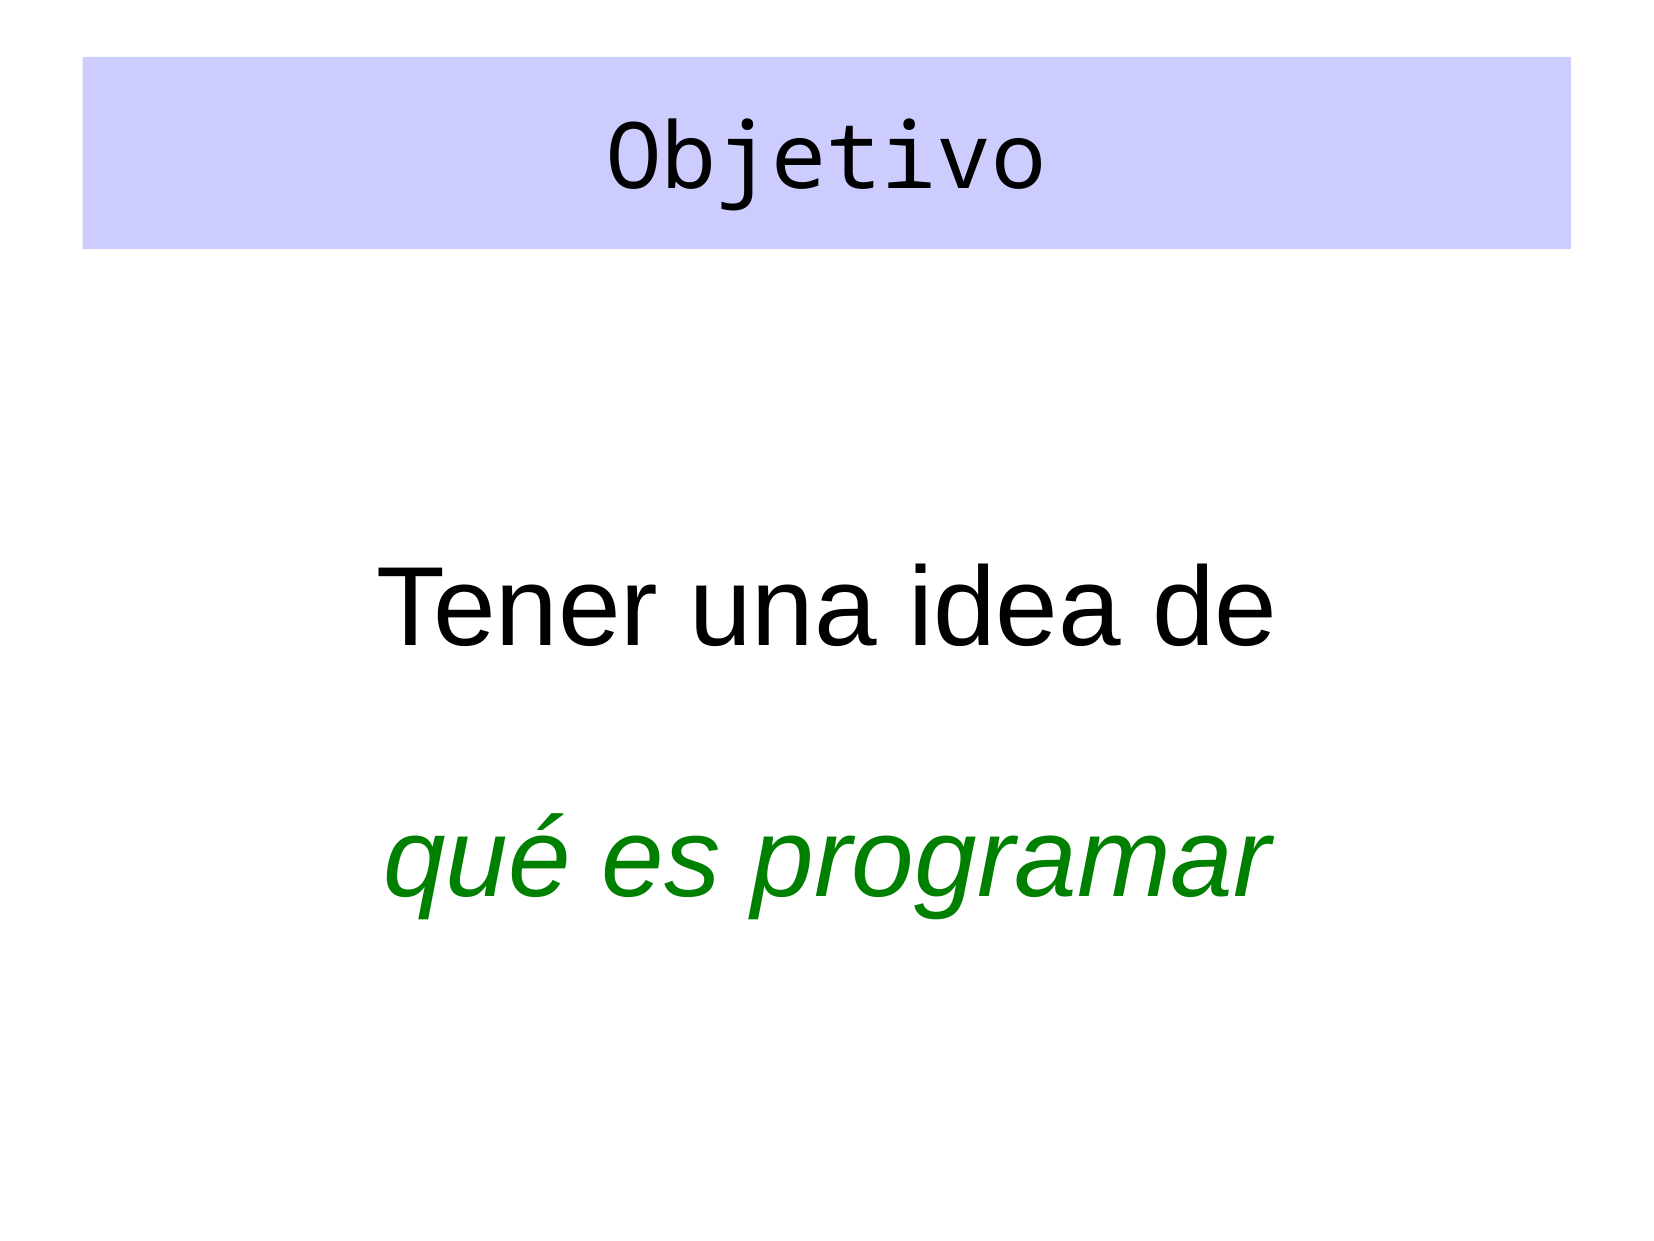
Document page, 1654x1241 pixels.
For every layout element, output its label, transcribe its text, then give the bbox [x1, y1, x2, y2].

title Objetivo [82, 56, 1571, 250]
subtitle Tener una idea de qué es programar [82, 354, 1571, 1109]
